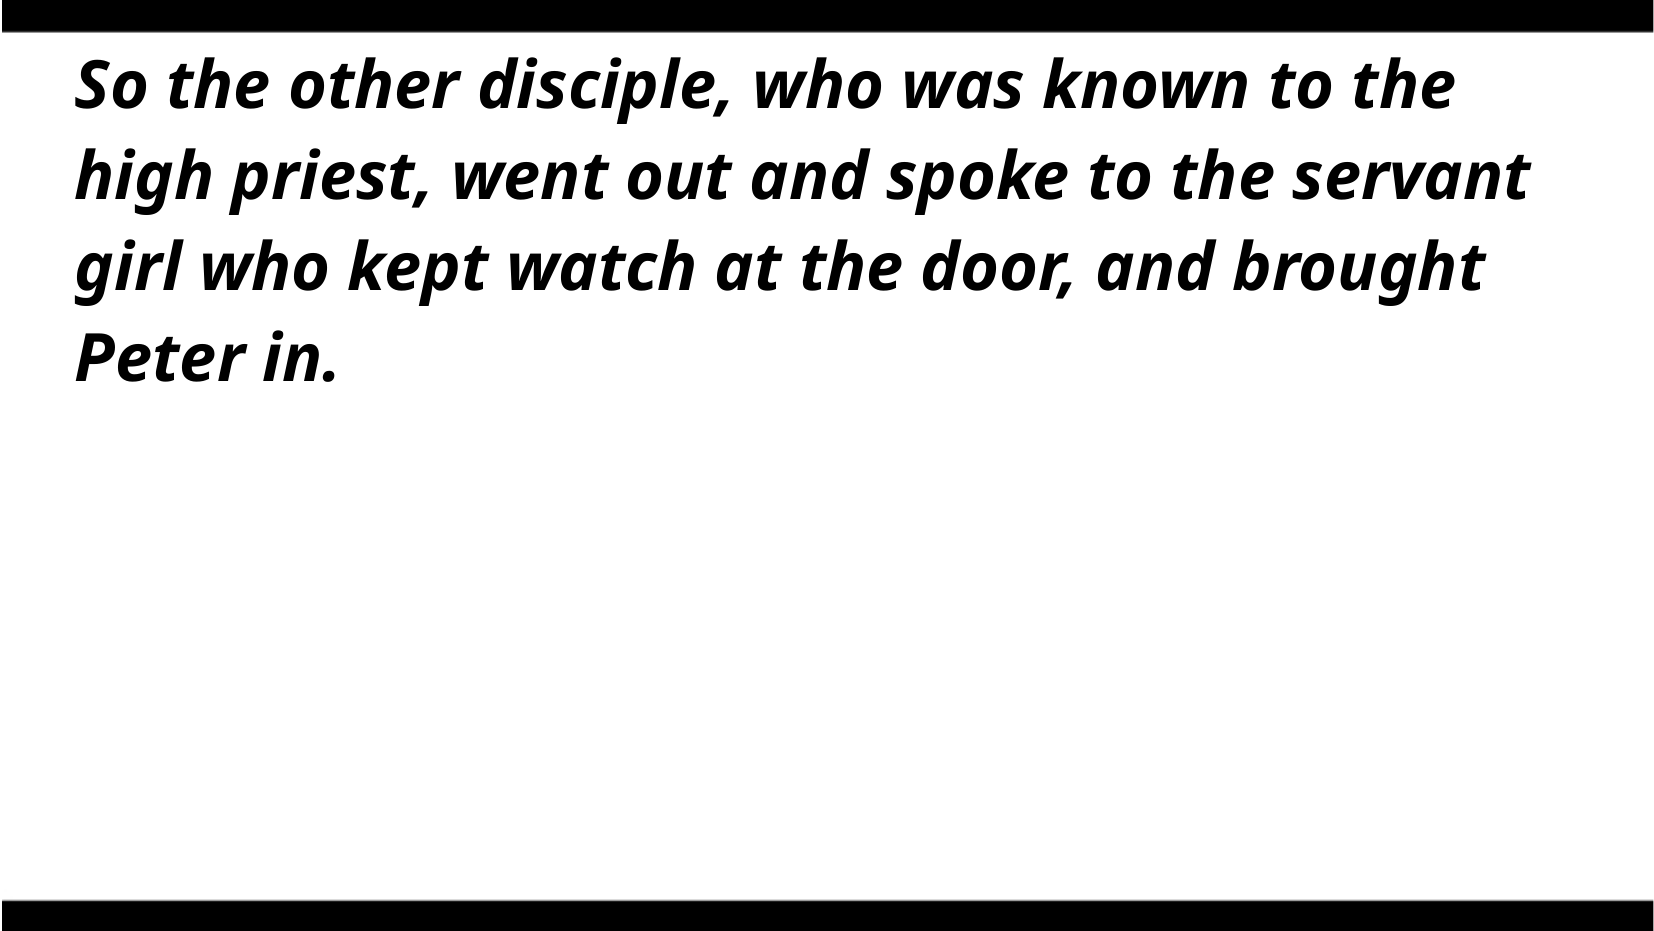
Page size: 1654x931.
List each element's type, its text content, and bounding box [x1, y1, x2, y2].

picture [2, 0, 1654, 931]
text_box So the other disciple, who was known to the high priest, went out and spoke to the servant girl who kept watch at the door, and brought Peter in. [60, 30, 1561, 400]
